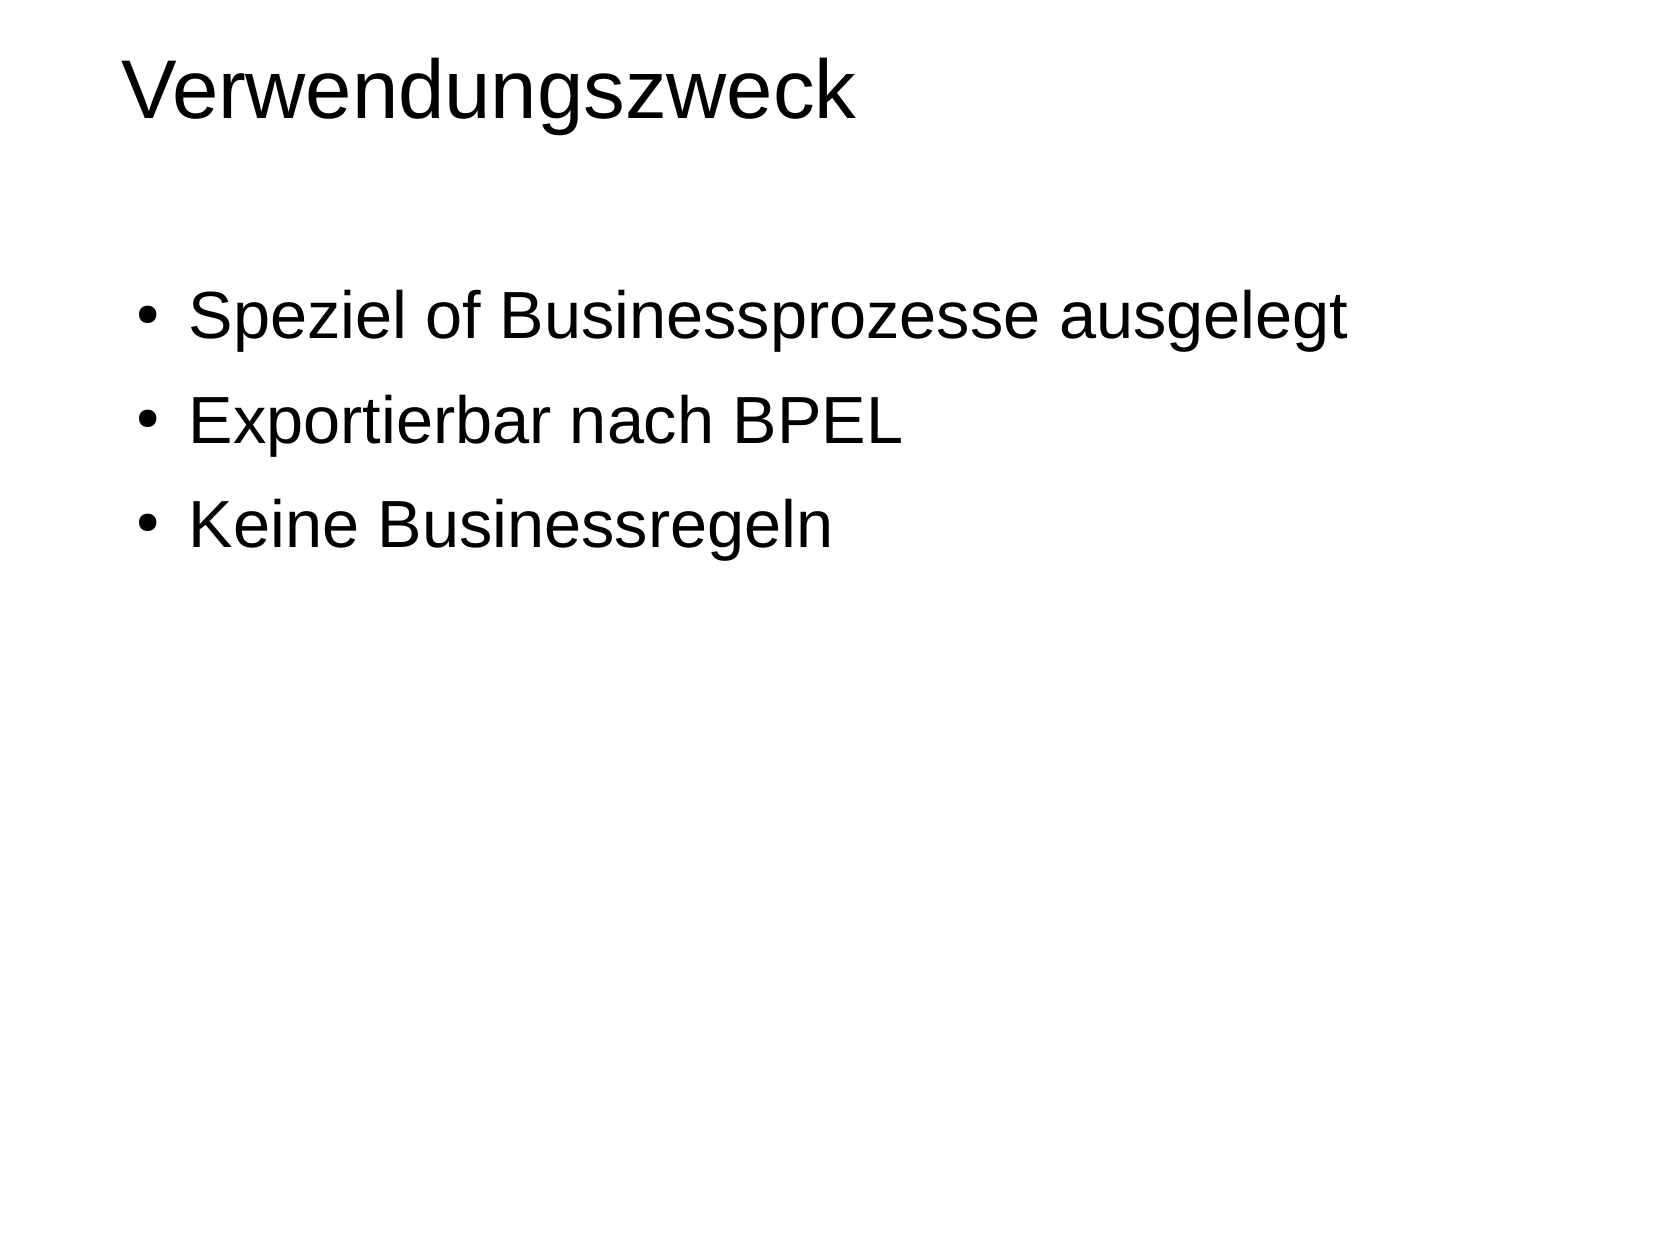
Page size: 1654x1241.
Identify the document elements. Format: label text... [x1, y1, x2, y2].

text_box Verwendungszweck [106, 35, 1607, 144]
list Speziel of Businessprozesse ausgelegt Exportierbar nach BPEL Keine Businessregeln [118, 278, 1619, 875]
